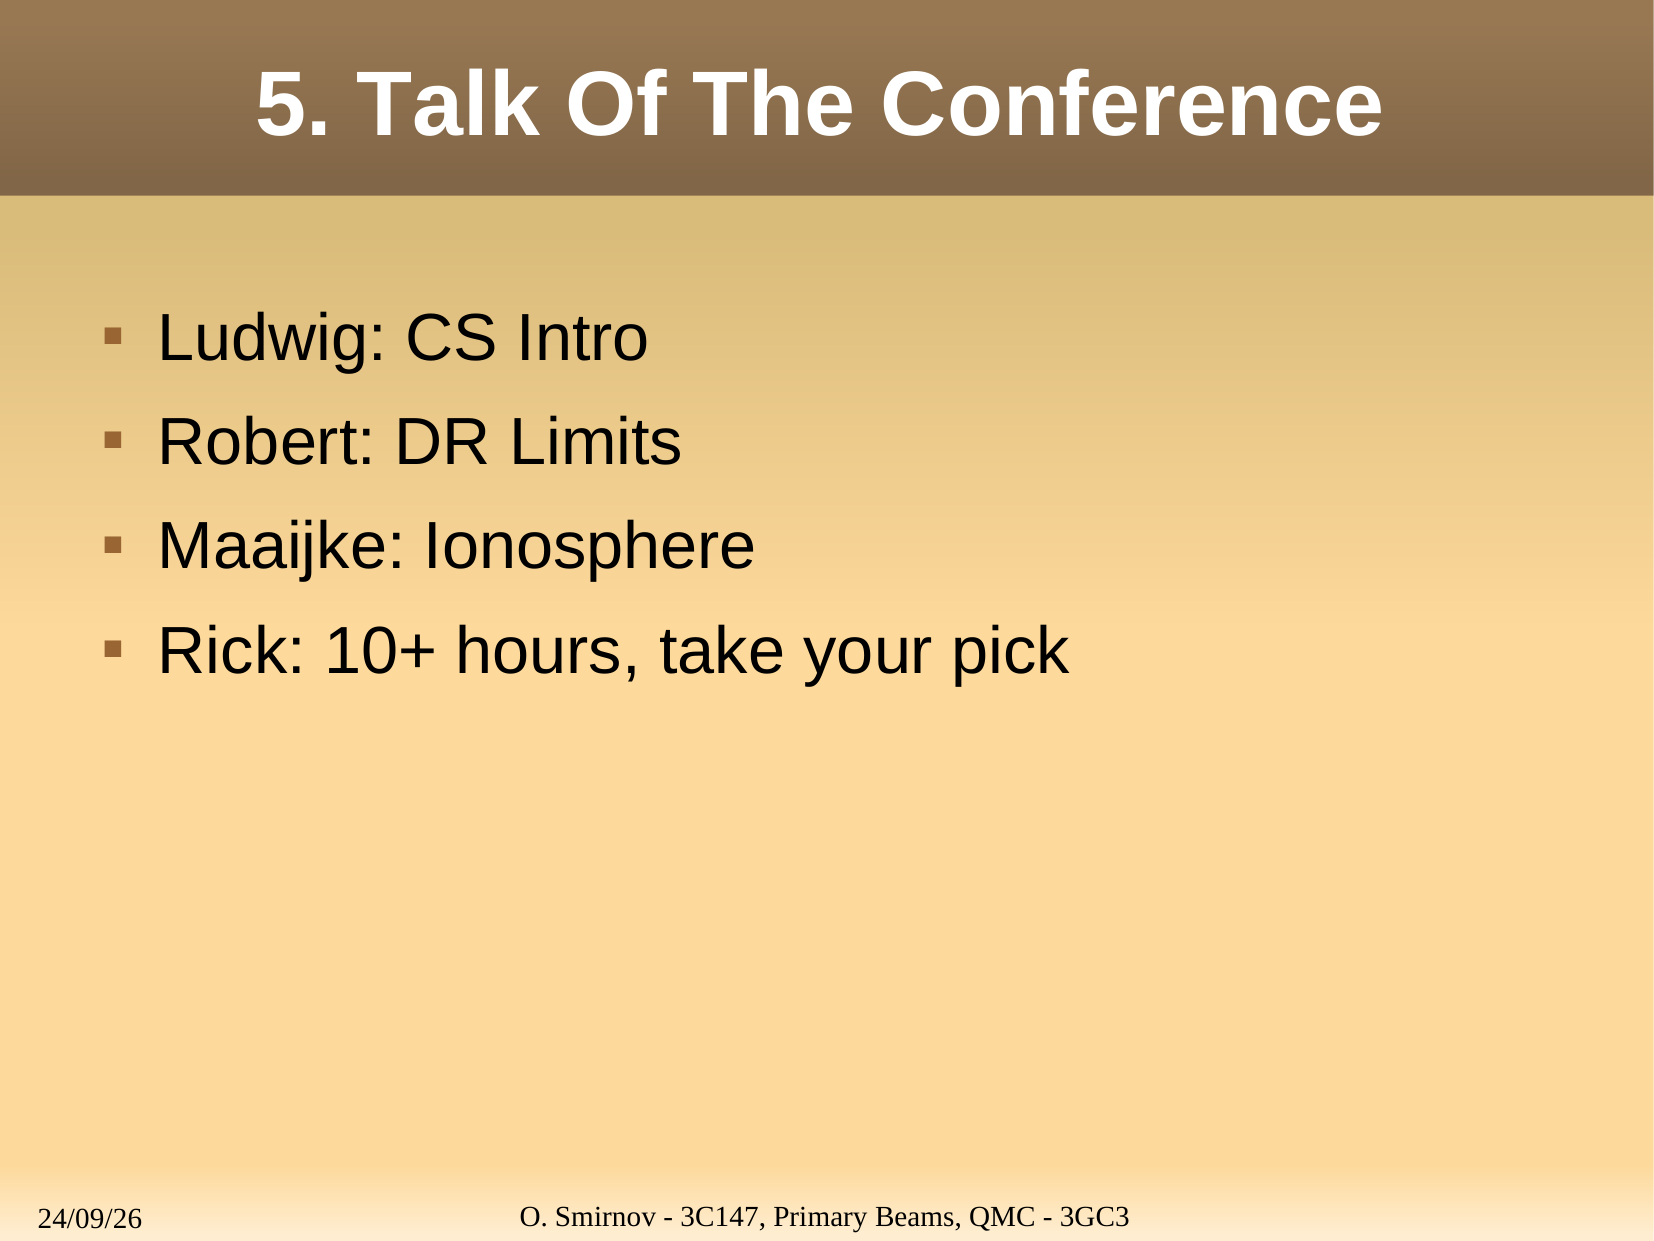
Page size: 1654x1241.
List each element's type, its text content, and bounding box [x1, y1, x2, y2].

picture [0, 0, 1654, 1241]
title 5. Talk Of The Conference [76, 0, 1565, 208]
list Ludwig: CS Intro Robert: DR Limits Maaijke: Ionosphere Rick: 10+ hours, take your pick [86, 300, 1576, 1119]
